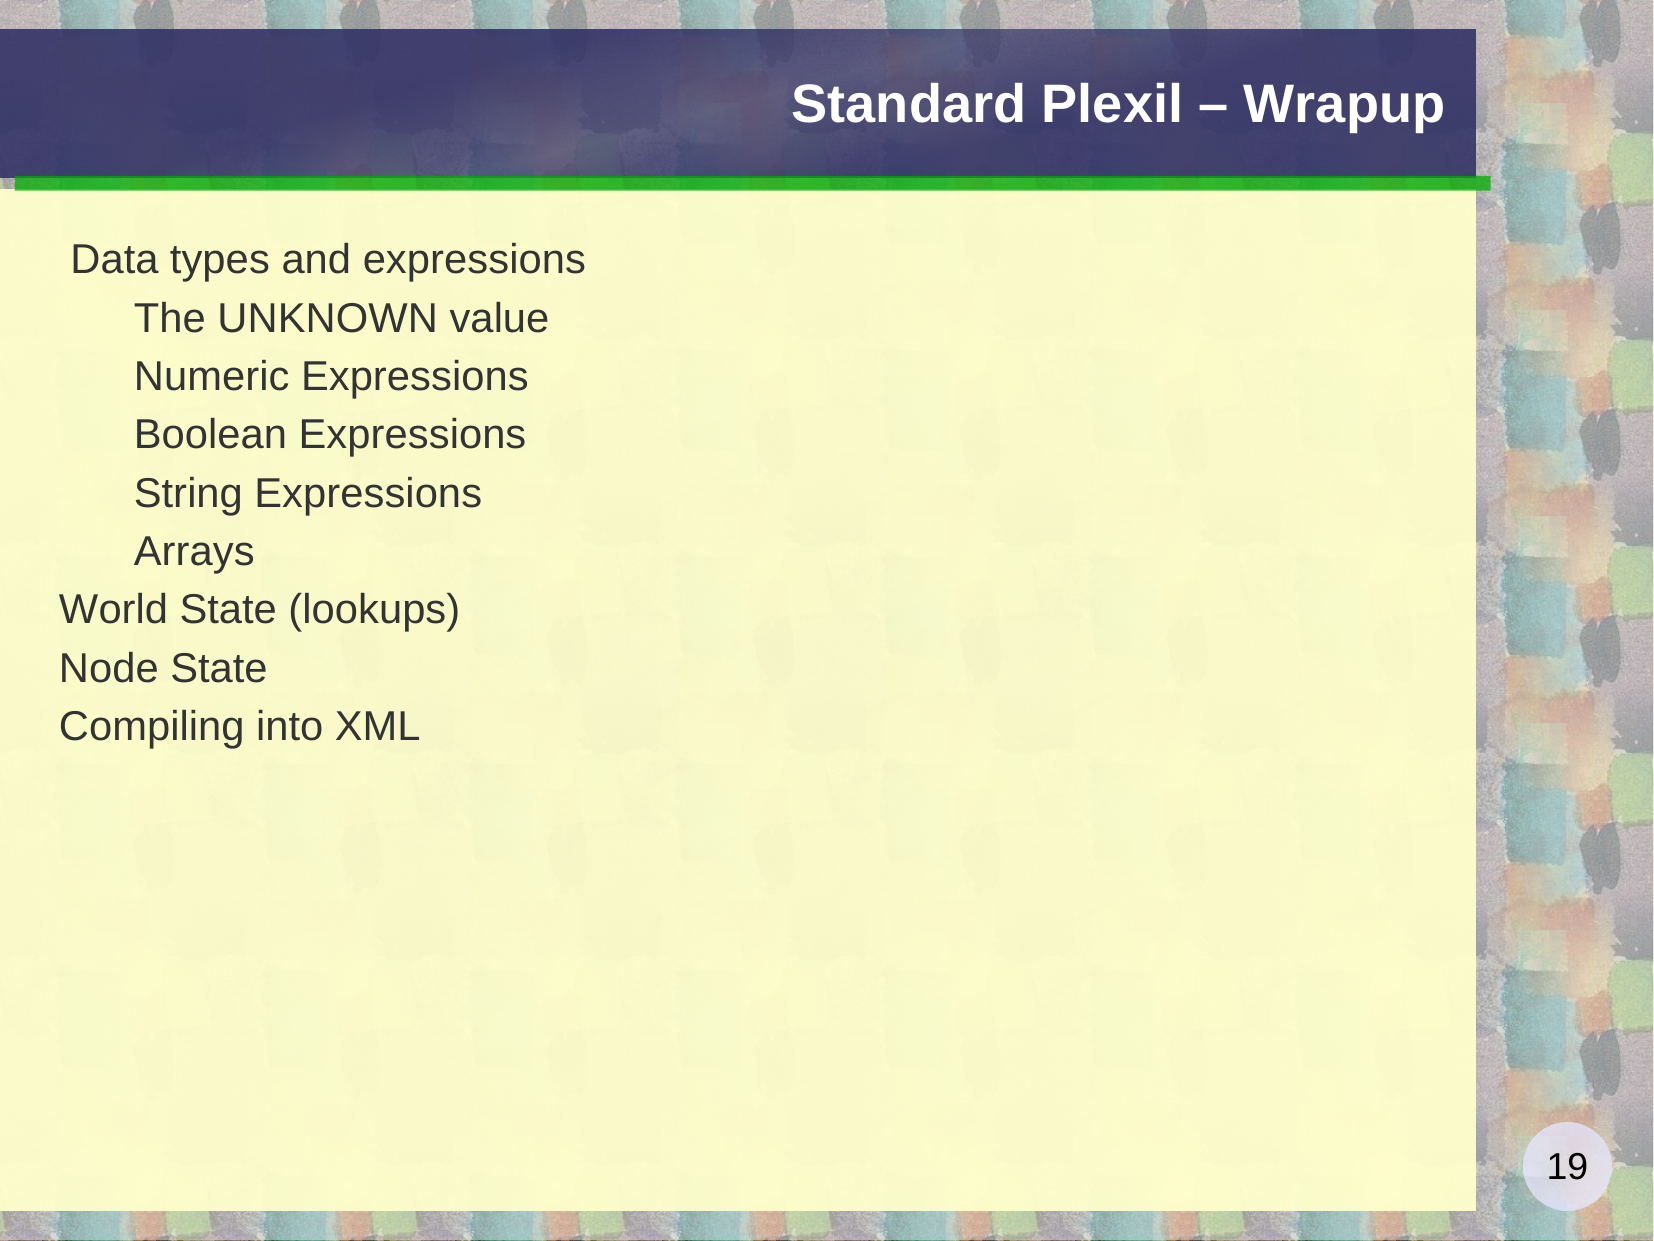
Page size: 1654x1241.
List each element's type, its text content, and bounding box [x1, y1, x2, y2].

title Standard Plexil – Wrapup [29, 59, 1447, 148]
list Data types and expressions The UNKNOWN value Numeric Expressions Boolean Expressions String Expressions Arrays World State (lookups) Node State Compiling into XML [58, 236, 1417, 1182]
